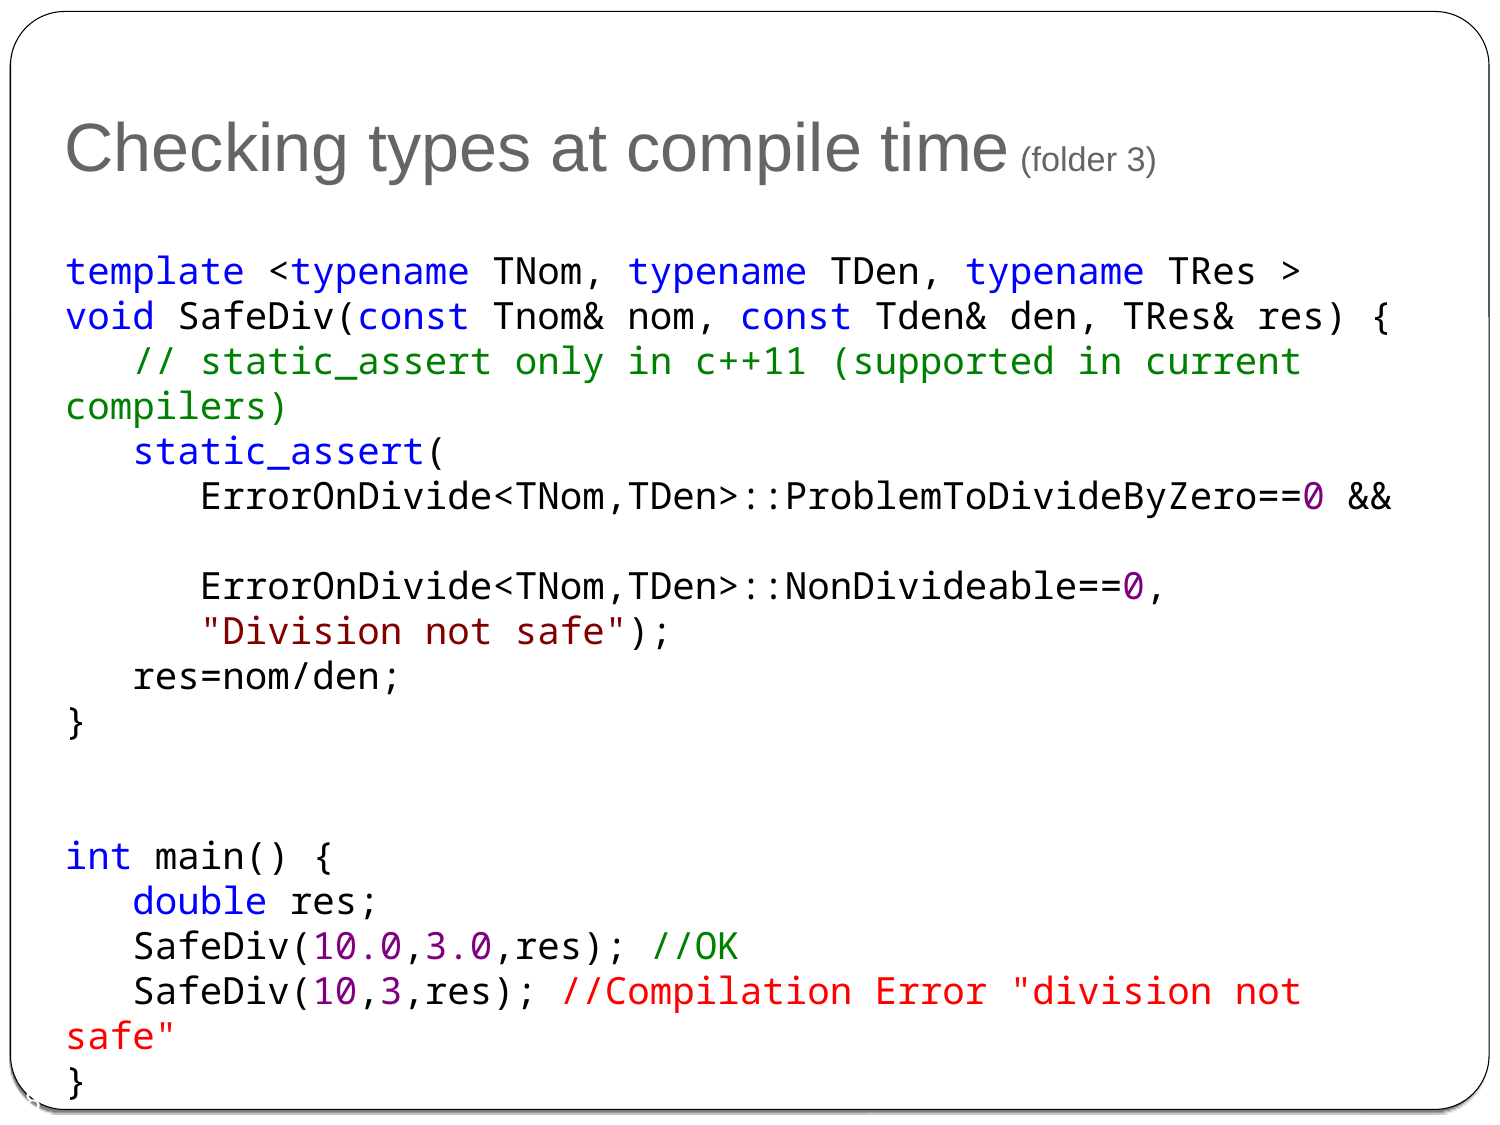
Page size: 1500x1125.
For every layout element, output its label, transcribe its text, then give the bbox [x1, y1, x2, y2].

slide_number <number> [0, 1074, 50, 1125]
list template <typename TNom, typename TDen, typename TRes > void SafeDiv(const Tnom& nom, const Tden& den, TRes& res) { // static_assert only in c++11 (supported in current compilers) static_assert( ErrorOnDivide<TNom,TDen>::ProblemToDivideByZero==0 && ErrorOnDivide<TNom,TDen>::NonDivideable==0, "Division not safe"); res=nom/den; } int main() { double res; SafeDiv(10.0,3.0,res); //OK SafeDiv(10,3,res); //Compilation Error "division not safe" } [50, 200, 1450, 1088]
title Checking types at compile time (folder 3) [50, 95, 1450, 200]
